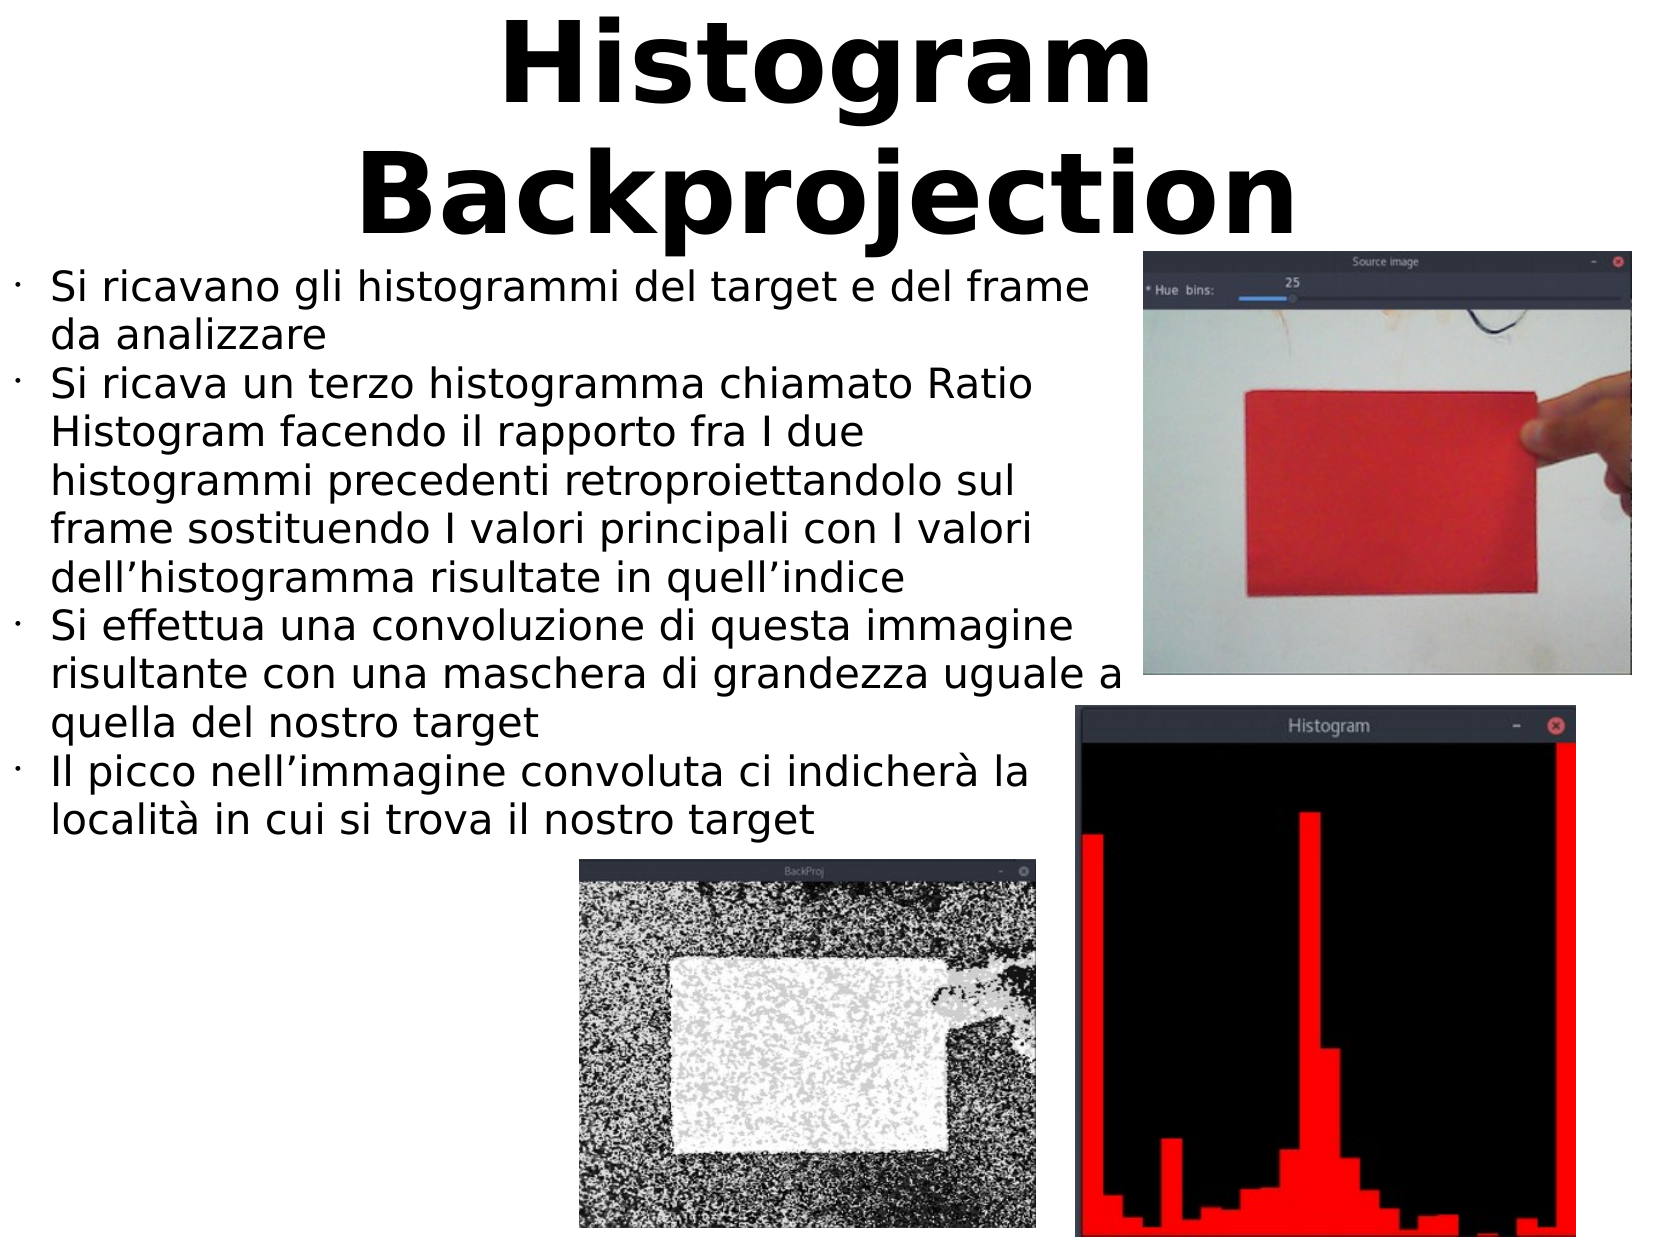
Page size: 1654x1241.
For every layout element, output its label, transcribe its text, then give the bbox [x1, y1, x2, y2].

picture [1143, 251, 1632, 676]
picture [579, 859, 1036, 1228]
text_box Si ricavano gli histogrammi del target e del frame da analizzare Si ricava un terzo histogramma chiamato Ratio Histogram facendo il rapporto fra I due histogrammi precedenti retroproiettandolo sul frame sostituendo I valori principali con I valori dell’histogramma risultate in quell’indice Si effettua una convoluzione di questa immagine risultante con una maschera di grandezza uguale a quella del nostro target Il picco nell’immagine convoluta ci indicherà la località in cui si trova il nostro target [0, 255, 1141, 852]
picture [1075, 705, 1576, 1237]
title Histogram Backprojection [82, 0, 1571, 261]
